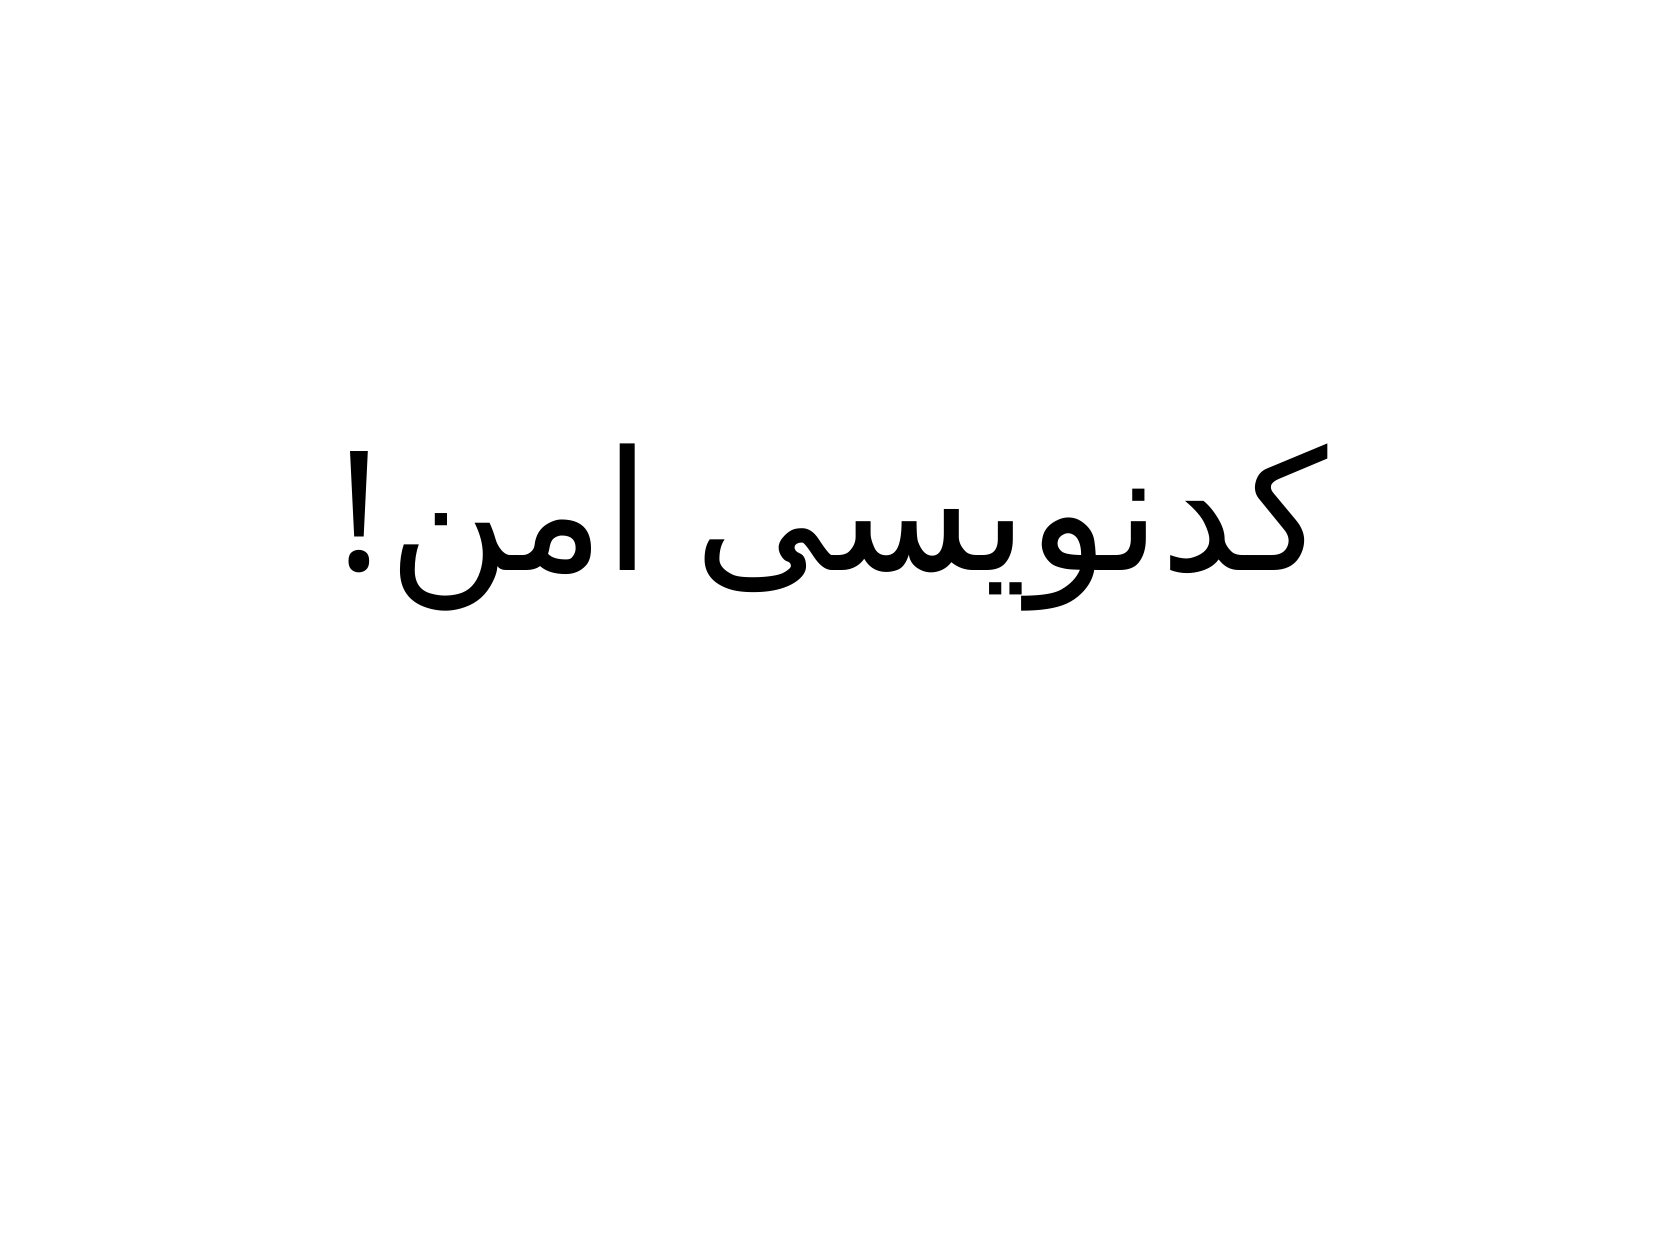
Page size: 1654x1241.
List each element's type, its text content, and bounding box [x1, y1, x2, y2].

subtitle کدنویسی امن! [82, 49, 1571, 1010]
